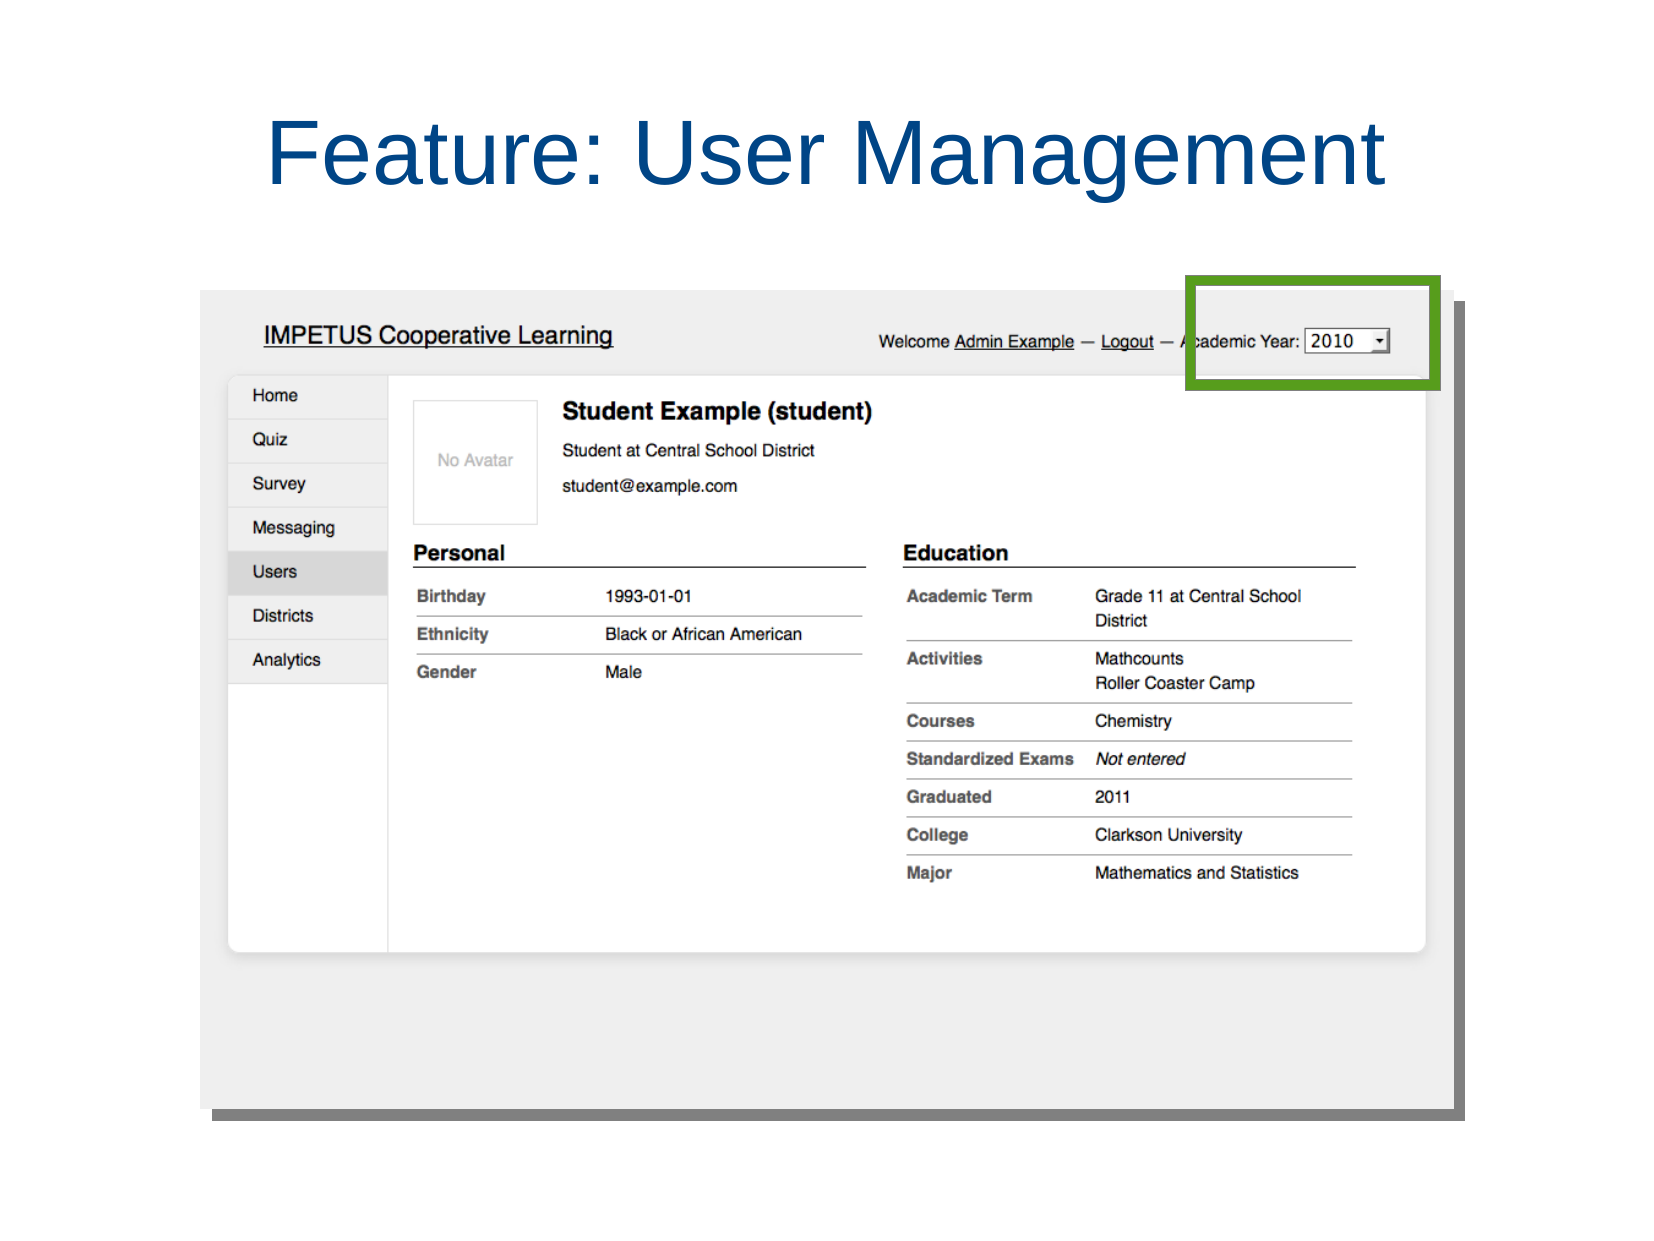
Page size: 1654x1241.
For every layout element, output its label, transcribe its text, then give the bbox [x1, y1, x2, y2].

picture [1196, 290, 1429, 379]
title Feature: User Management [82, 49, 1571, 257]
text_box [1185, 275, 1441, 391]
picture [200, 290, 1454, 1109]
